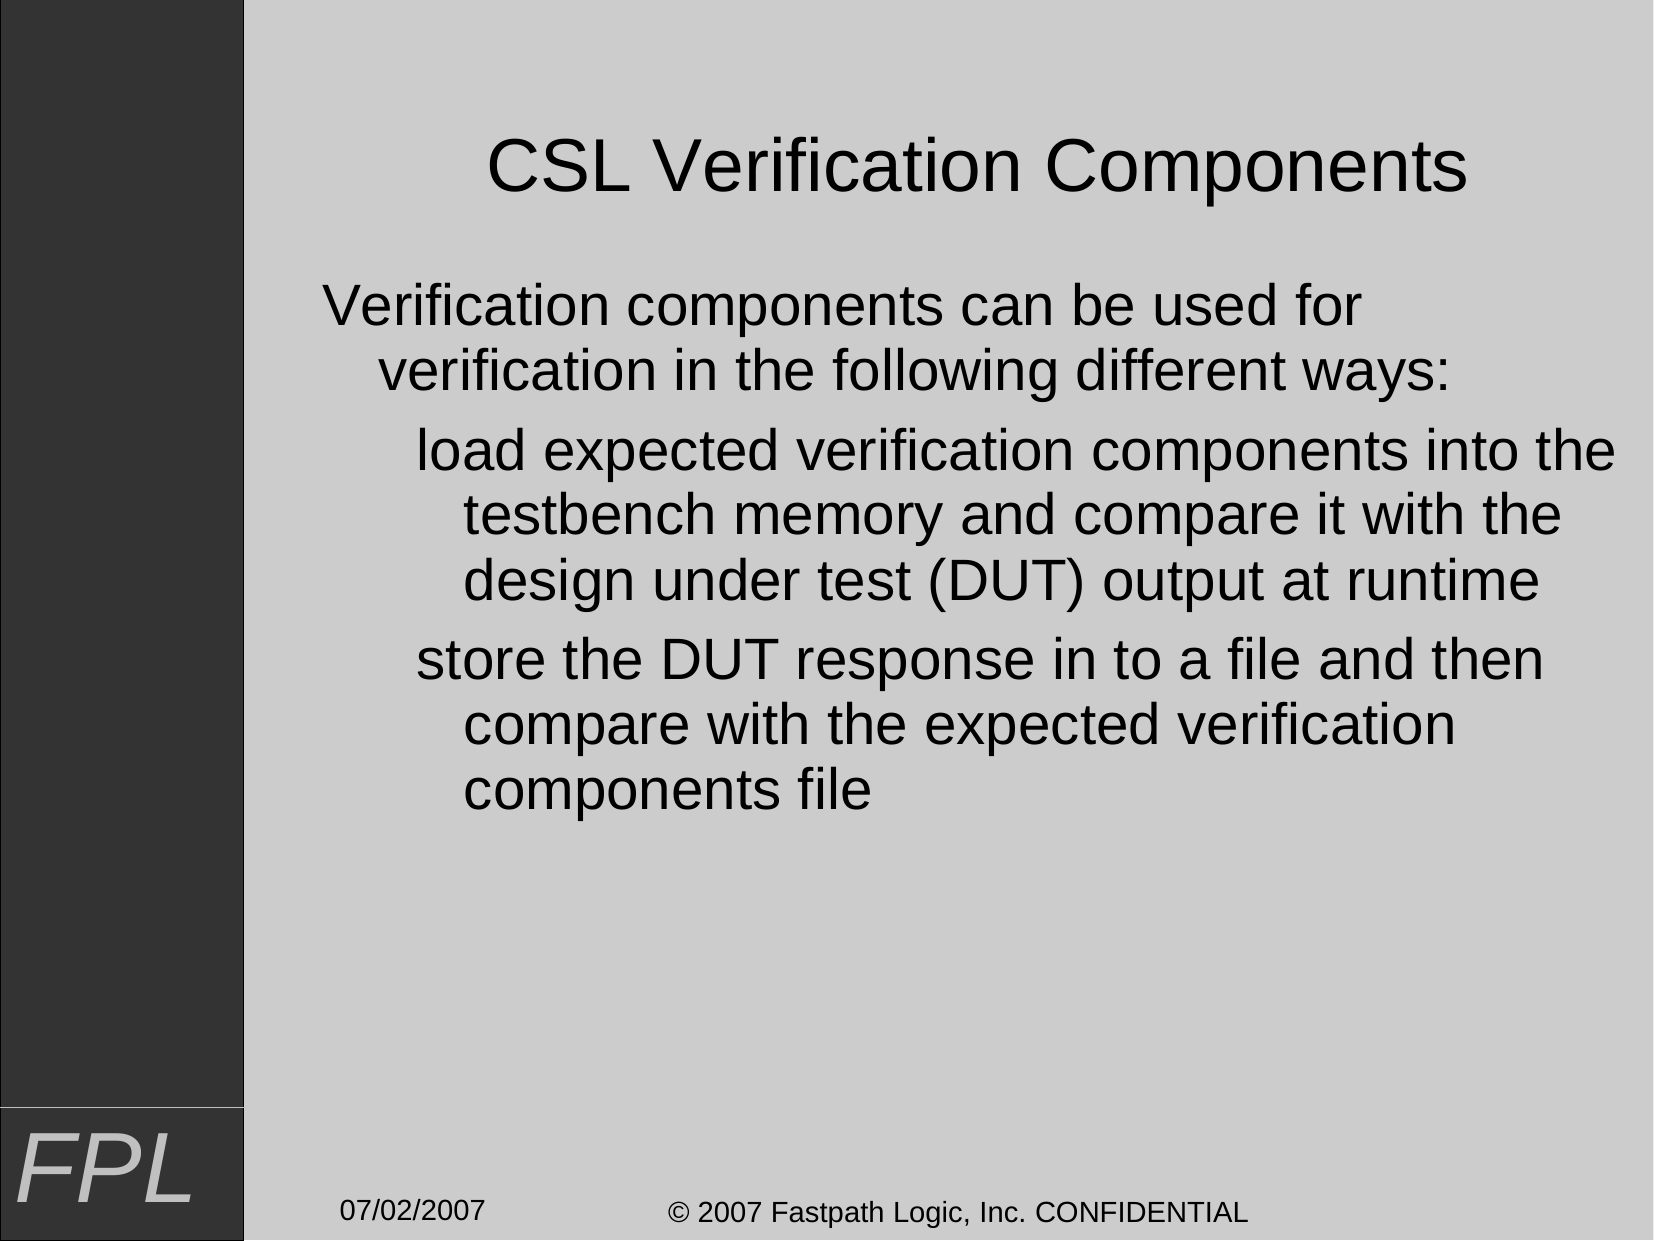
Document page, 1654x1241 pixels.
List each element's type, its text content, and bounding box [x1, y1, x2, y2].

title CSL Verification Components [427, 57, 1530, 272]
list Verification components can be used for verification in the following different ways: load expected verification components into the testbench memory and compare it with the design under test (DUT) output at runtime store the DUT response in to a file and then compare with the expected verification components file [322, 272, 1635, 1179]
